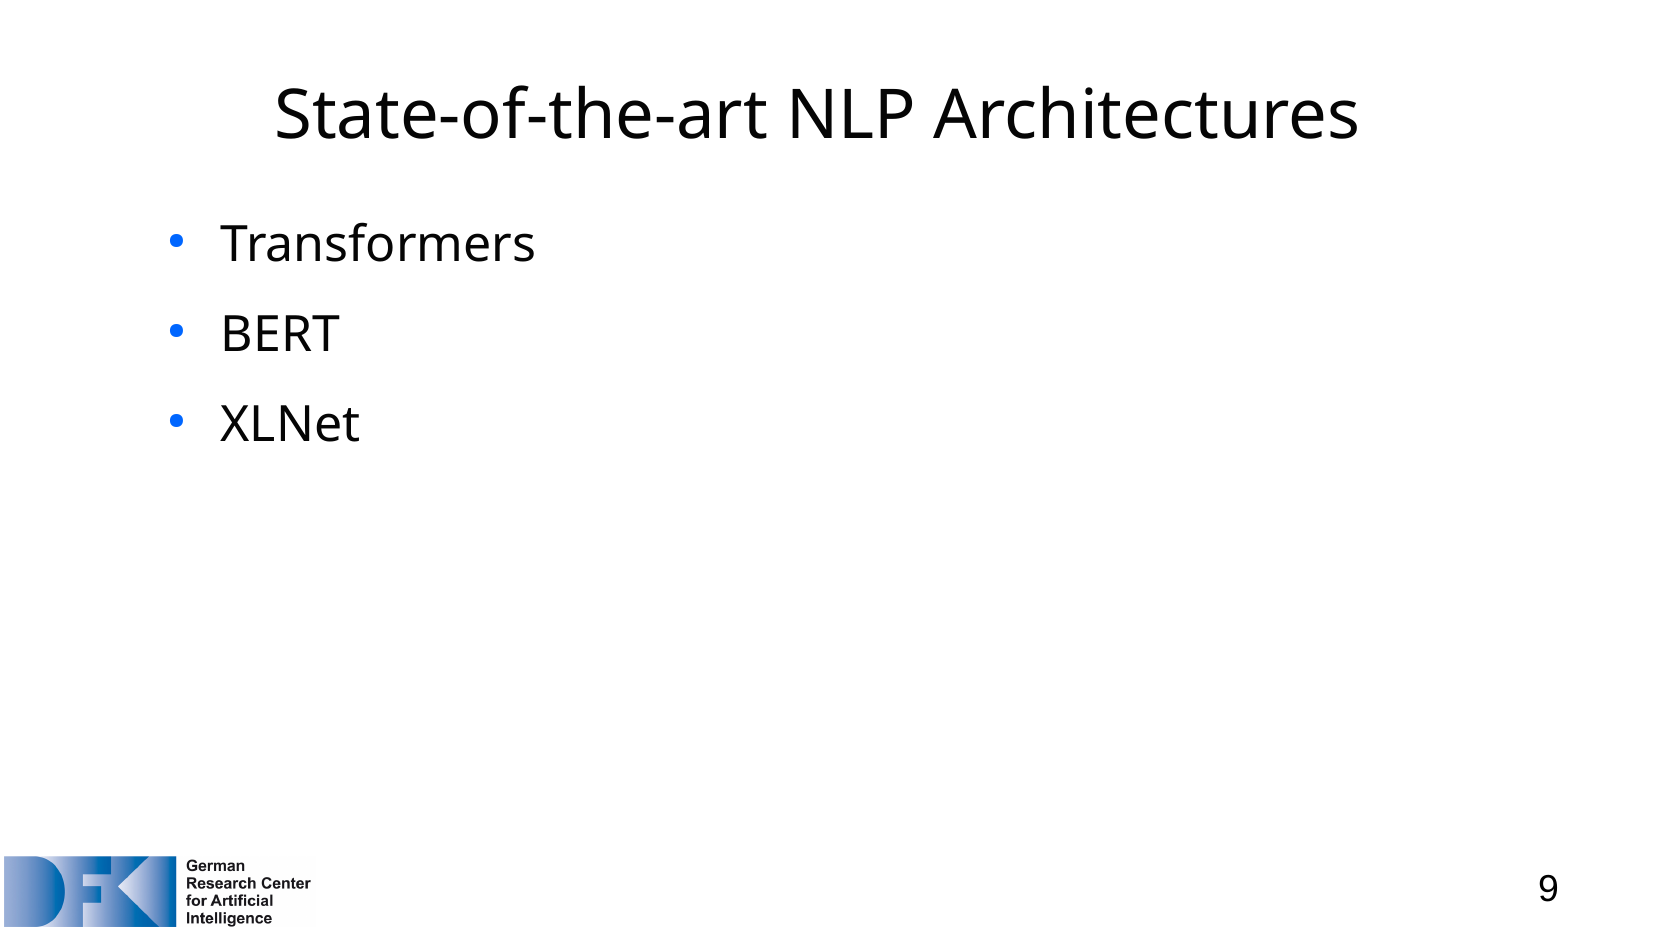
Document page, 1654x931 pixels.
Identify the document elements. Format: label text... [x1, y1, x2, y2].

picture [4, 856, 316, 927]
title State-of-the-art NLP Architectures [162, 35, 1492, 189]
list Transformers BERT XLNet [150, 207, 1479, 466]
text_box <number> [1523, 860, 1654, 931]
